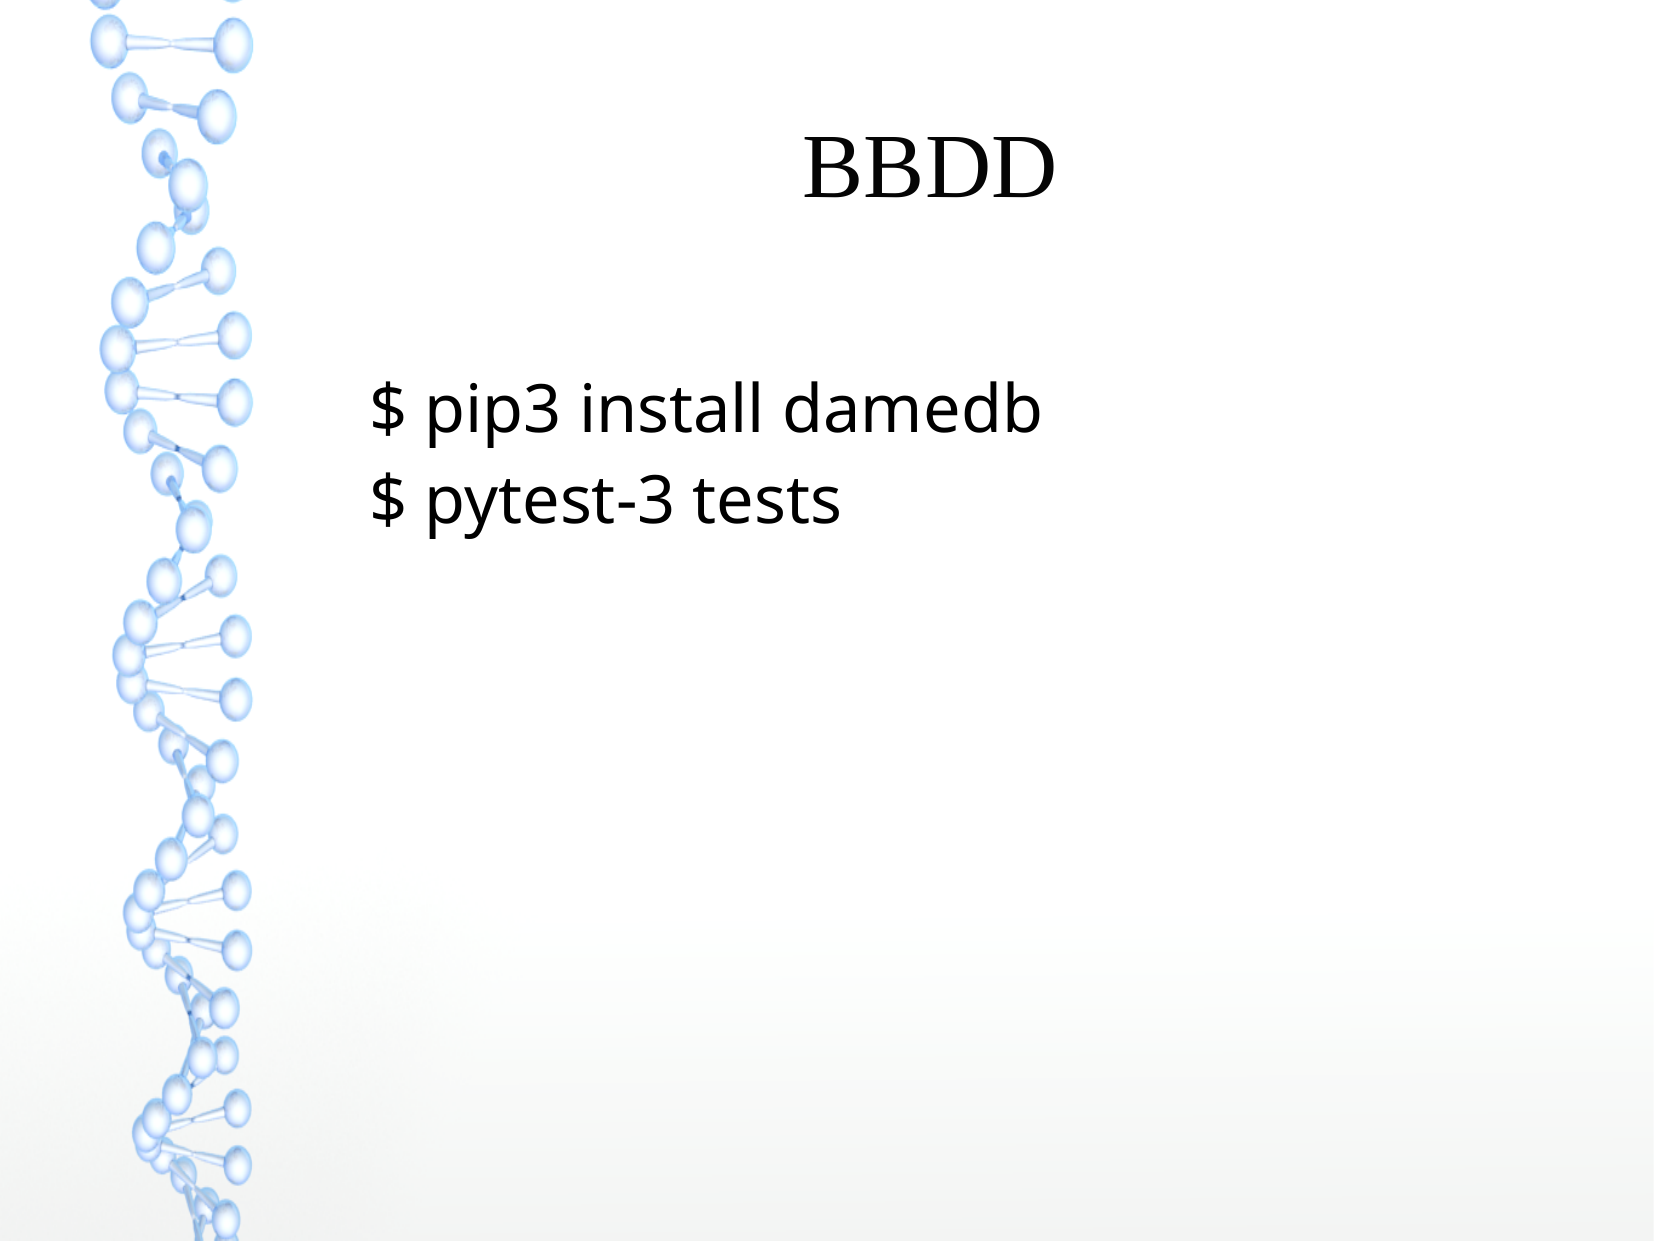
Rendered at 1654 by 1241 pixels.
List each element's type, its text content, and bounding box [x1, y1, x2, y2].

picture [0, 0, 1654, 1241]
title BBDD [265, 64, 1595, 269]
text_box $ pip3 install damedb $ pytest-3 tests [354, 354, 1430, 525]
